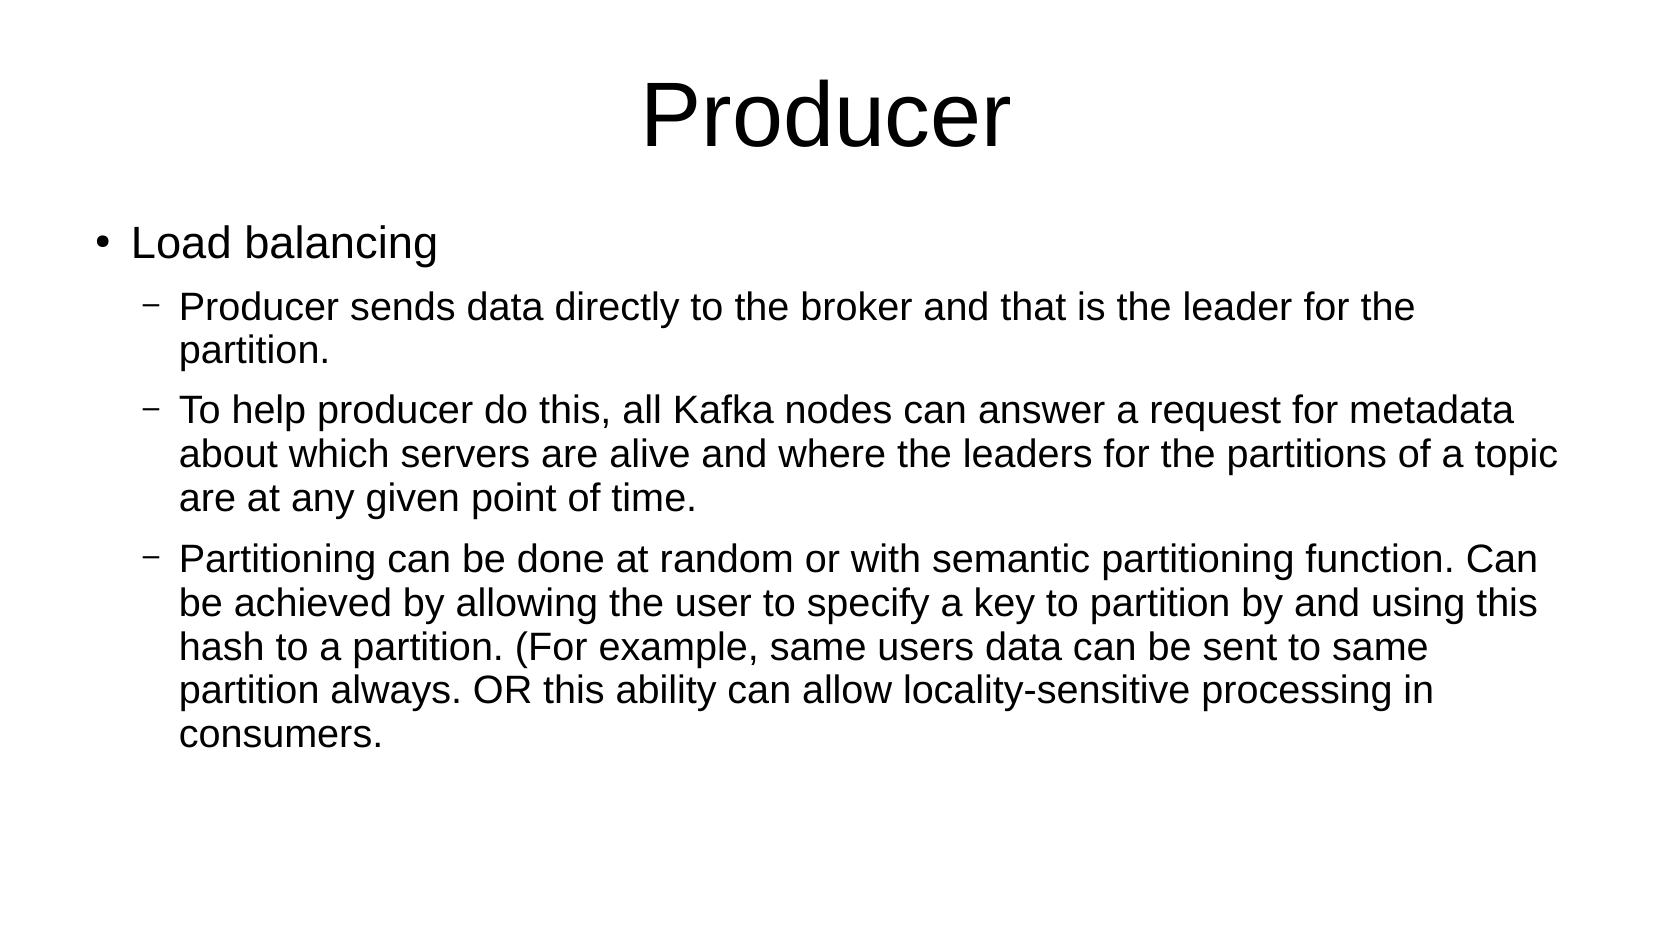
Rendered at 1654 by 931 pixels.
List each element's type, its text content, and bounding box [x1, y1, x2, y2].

title Producer [82, 37, 1571, 193]
list Load balancing Producer sends data directly to the broker and that is the leader for the partition. To help producer do this, all Kafka nodes can answer a request for metadata about which servers are alive and where the leaders for the partitions of a topic are at any given point of time. Partitioning can be done at random or with semantic partitioning function. Can be achieved by allowing the user to specify a key to partition by and using this hash to a partition. (For example, same users data can be sent to same partition always. OR this ability can allow locality-sensitive processing in consumers. [82, 217, 1571, 758]
